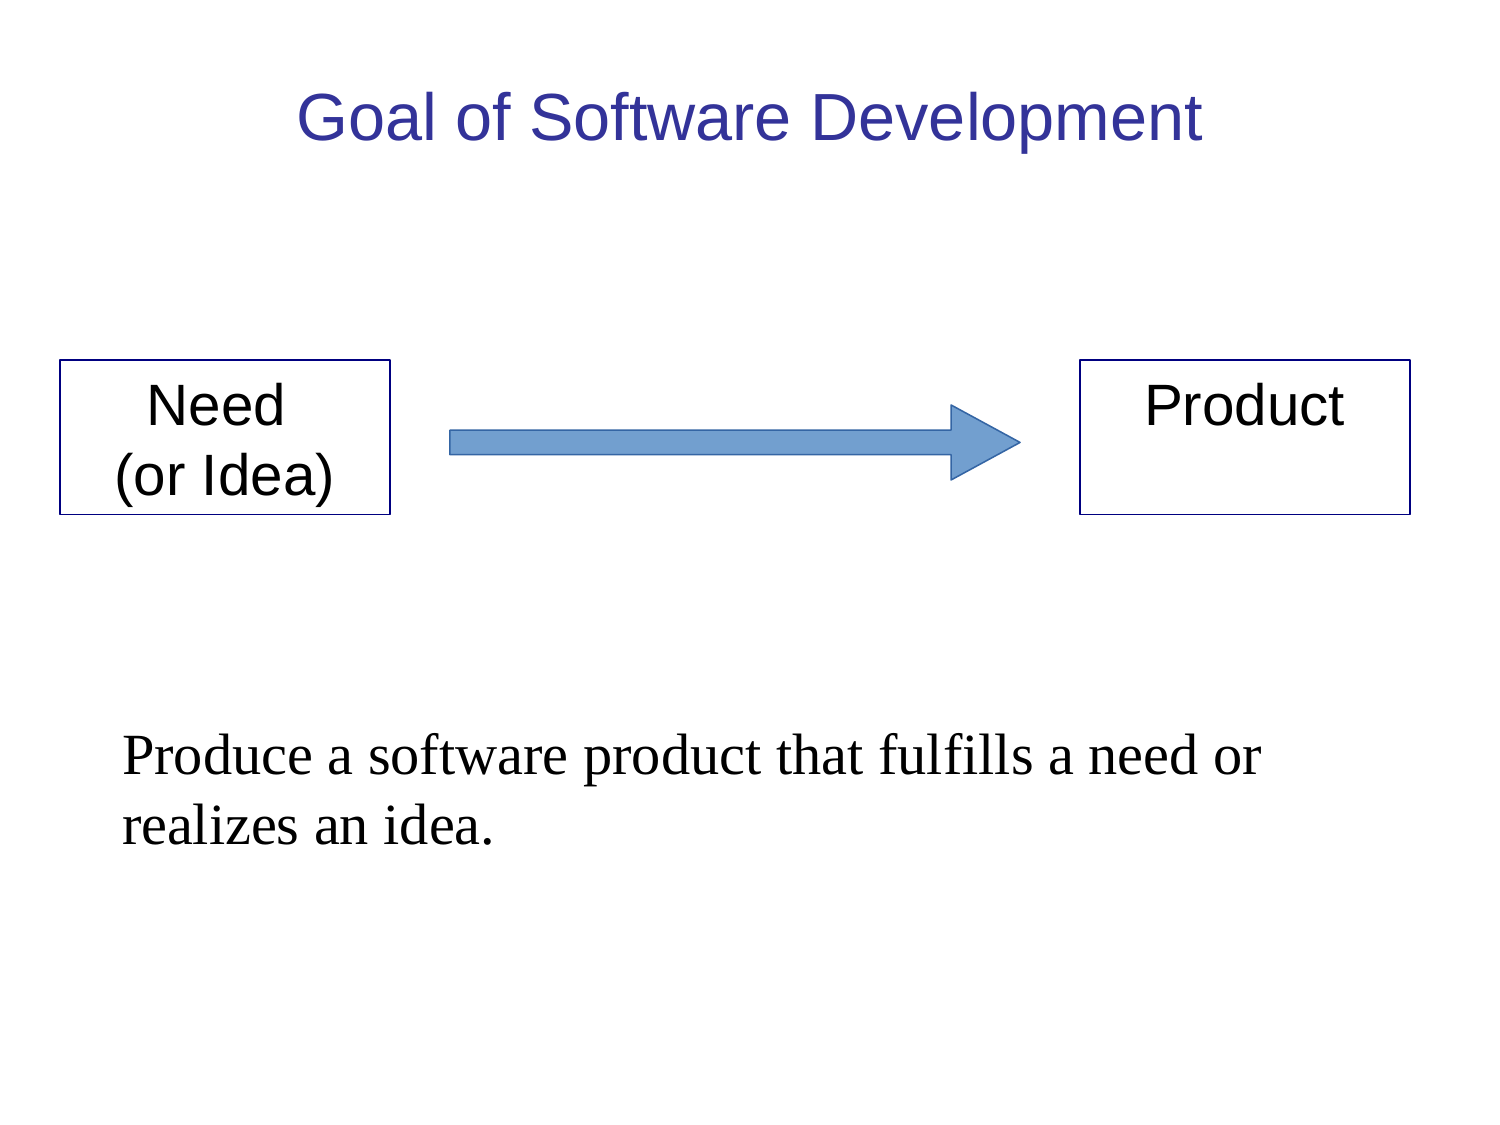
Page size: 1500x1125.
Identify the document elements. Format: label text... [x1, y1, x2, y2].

text_box Product [1079, 359, 1410, 515]
text_box Need (or Idea) [59, 359, 390, 515]
title Goal of Software Development [100, 42, 1400, 185]
text_box [449, 404, 1021, 480]
text_box Produce a software product that fulfills a need or realizes an idea. [107, 708, 1398, 864]
